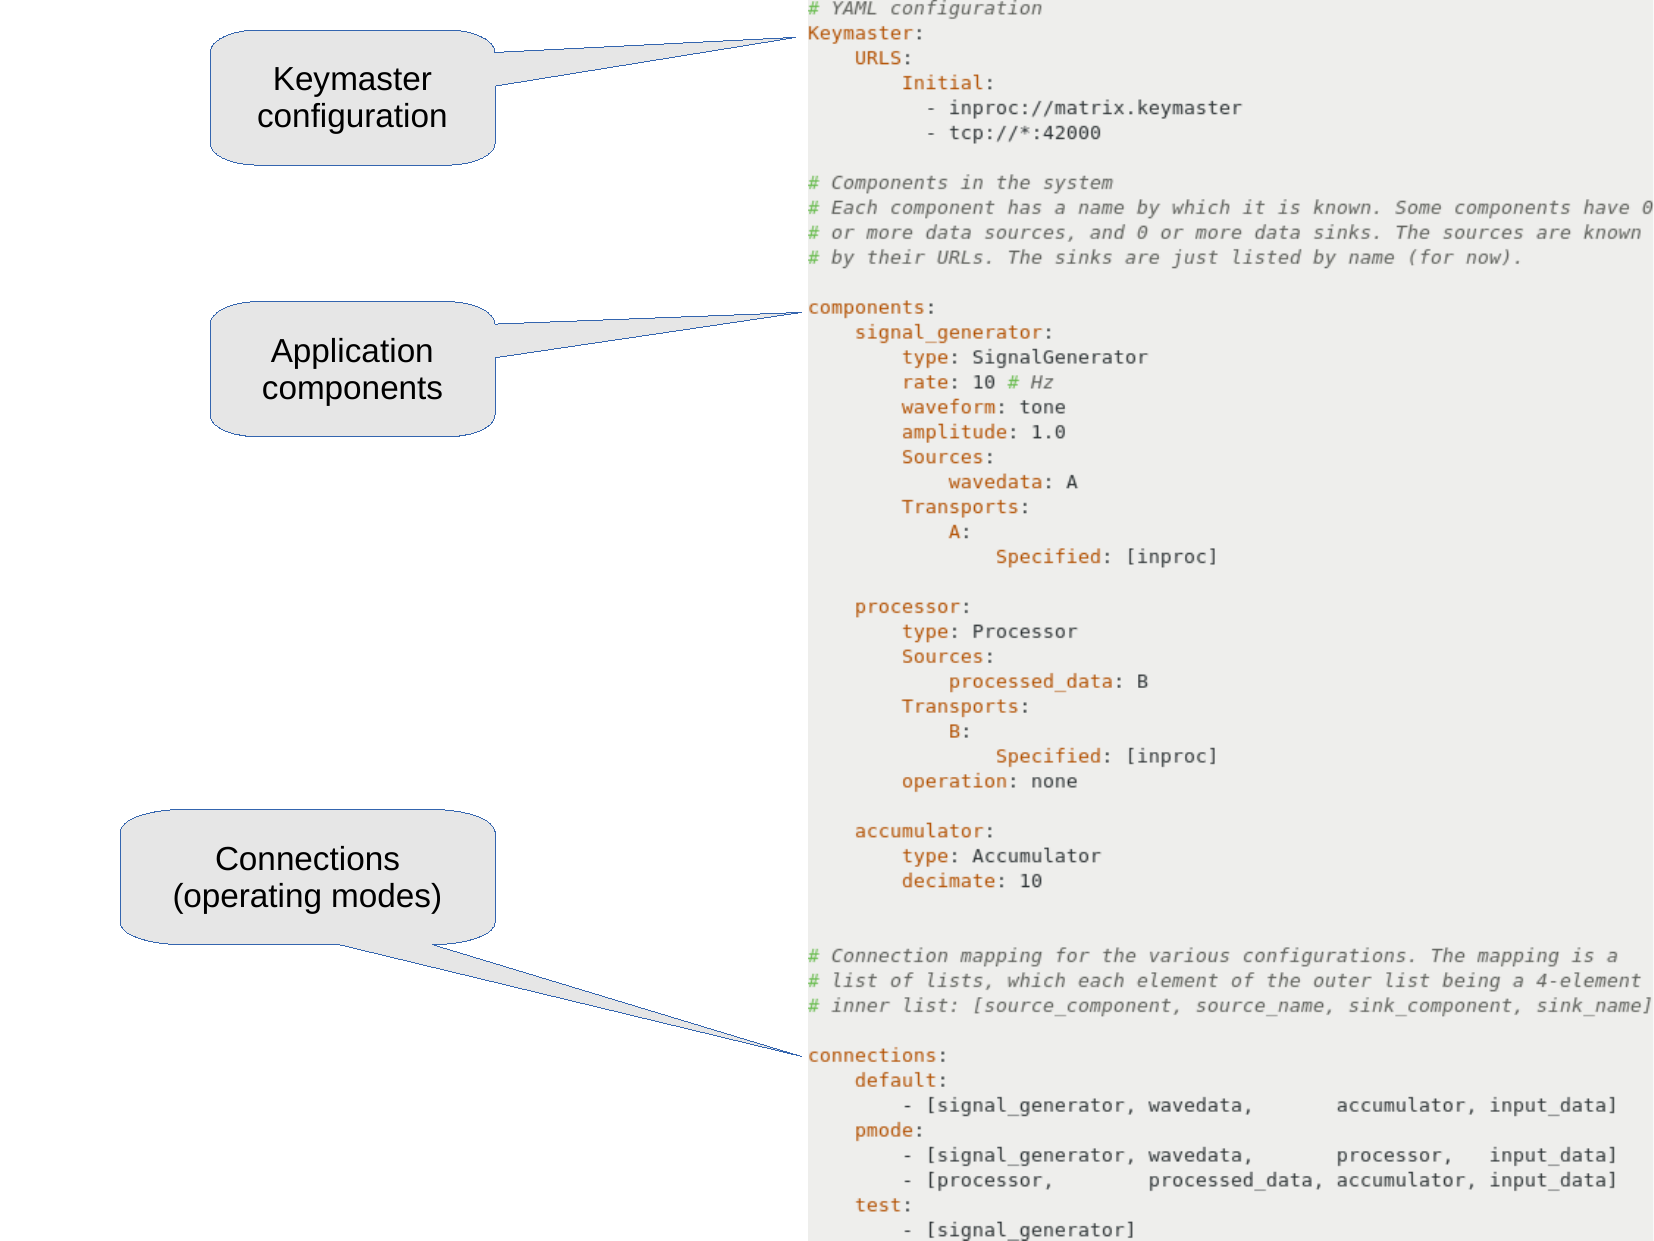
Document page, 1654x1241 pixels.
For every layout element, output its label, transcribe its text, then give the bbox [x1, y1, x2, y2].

picture [808, 0, 1654, 1241]
text_box Application components [210, 301, 802, 437]
text_box Connections (operating modes) [120, 809, 802, 1057]
text_box Keymaster configuration [210, 30, 796, 166]
